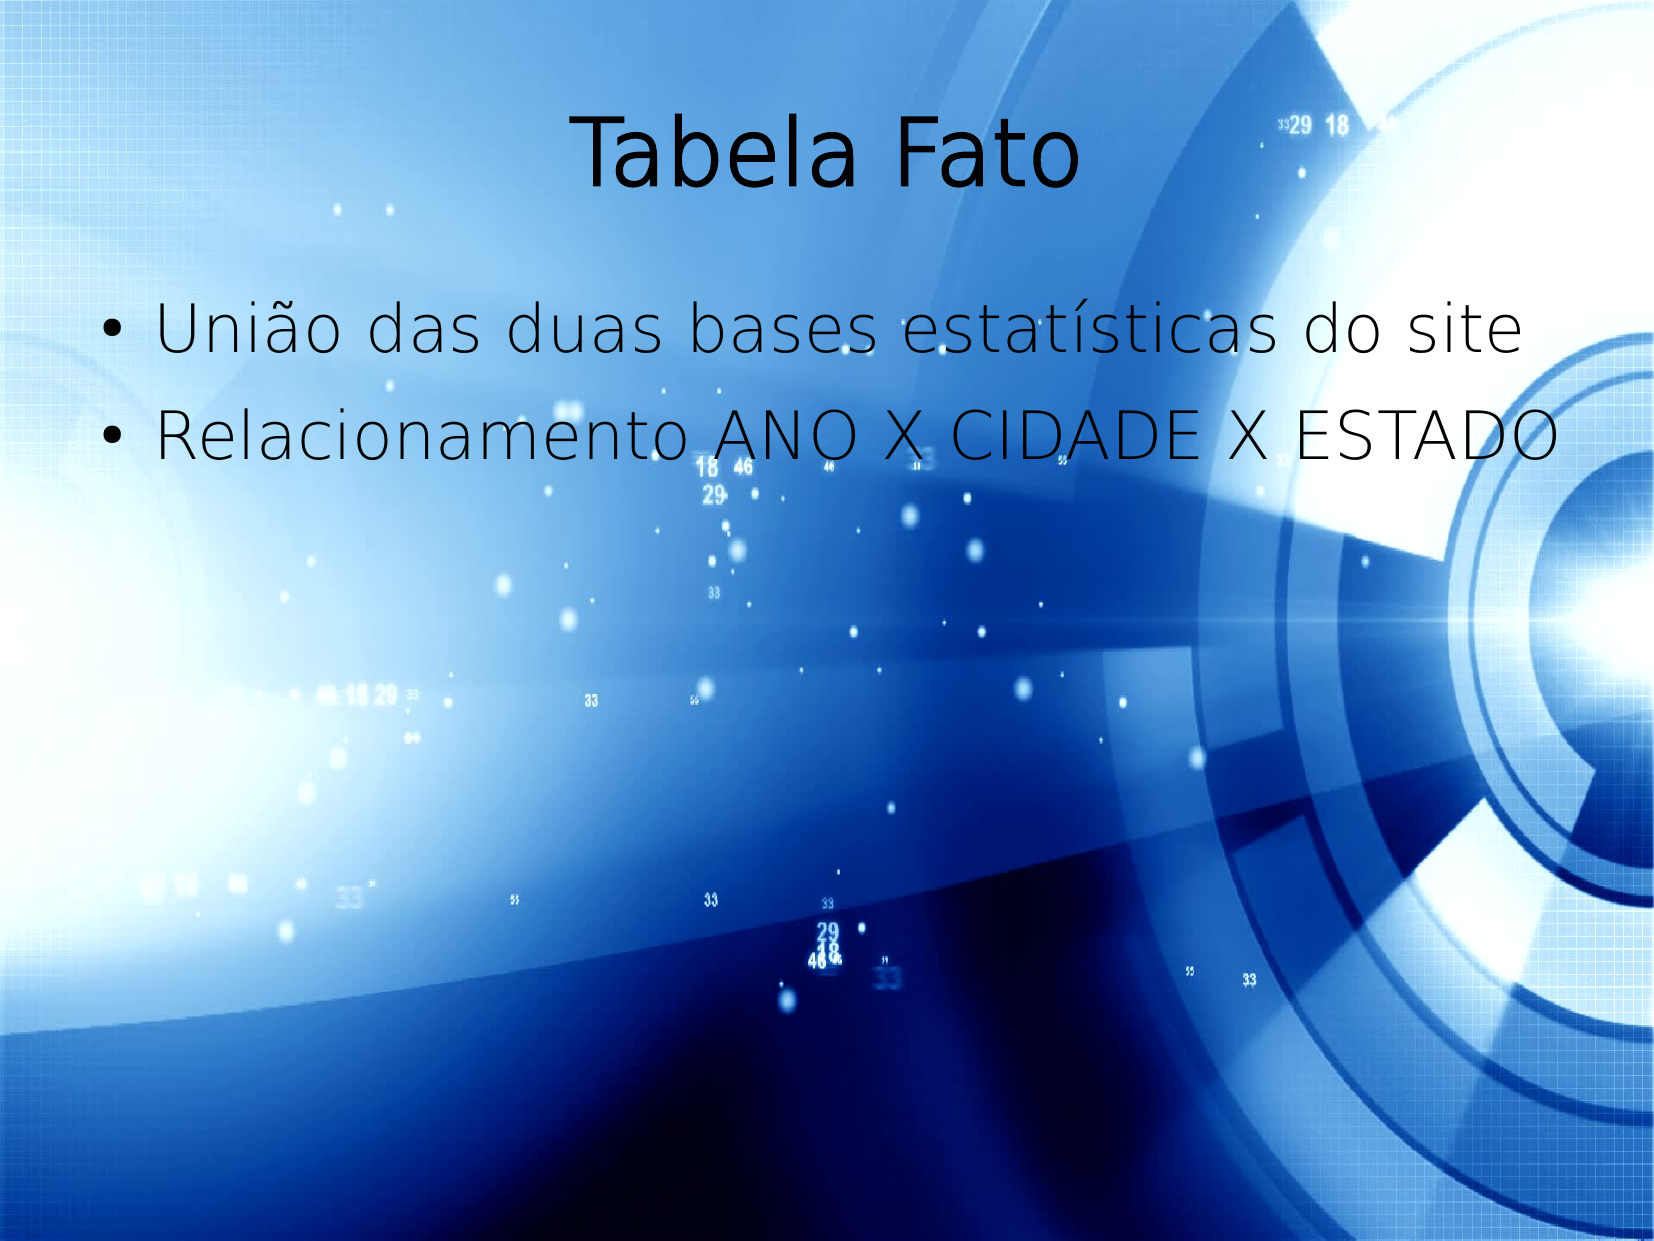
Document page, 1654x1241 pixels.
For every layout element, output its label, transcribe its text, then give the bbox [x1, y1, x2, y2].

list União das duas bases estatísticas do site Relacionamento ANO X CIDADE X ESTADO [82, 290, 1571, 1010]
picture [0, 0, 1654, 1241]
title Tabela Fato [82, 49, 1571, 257]
